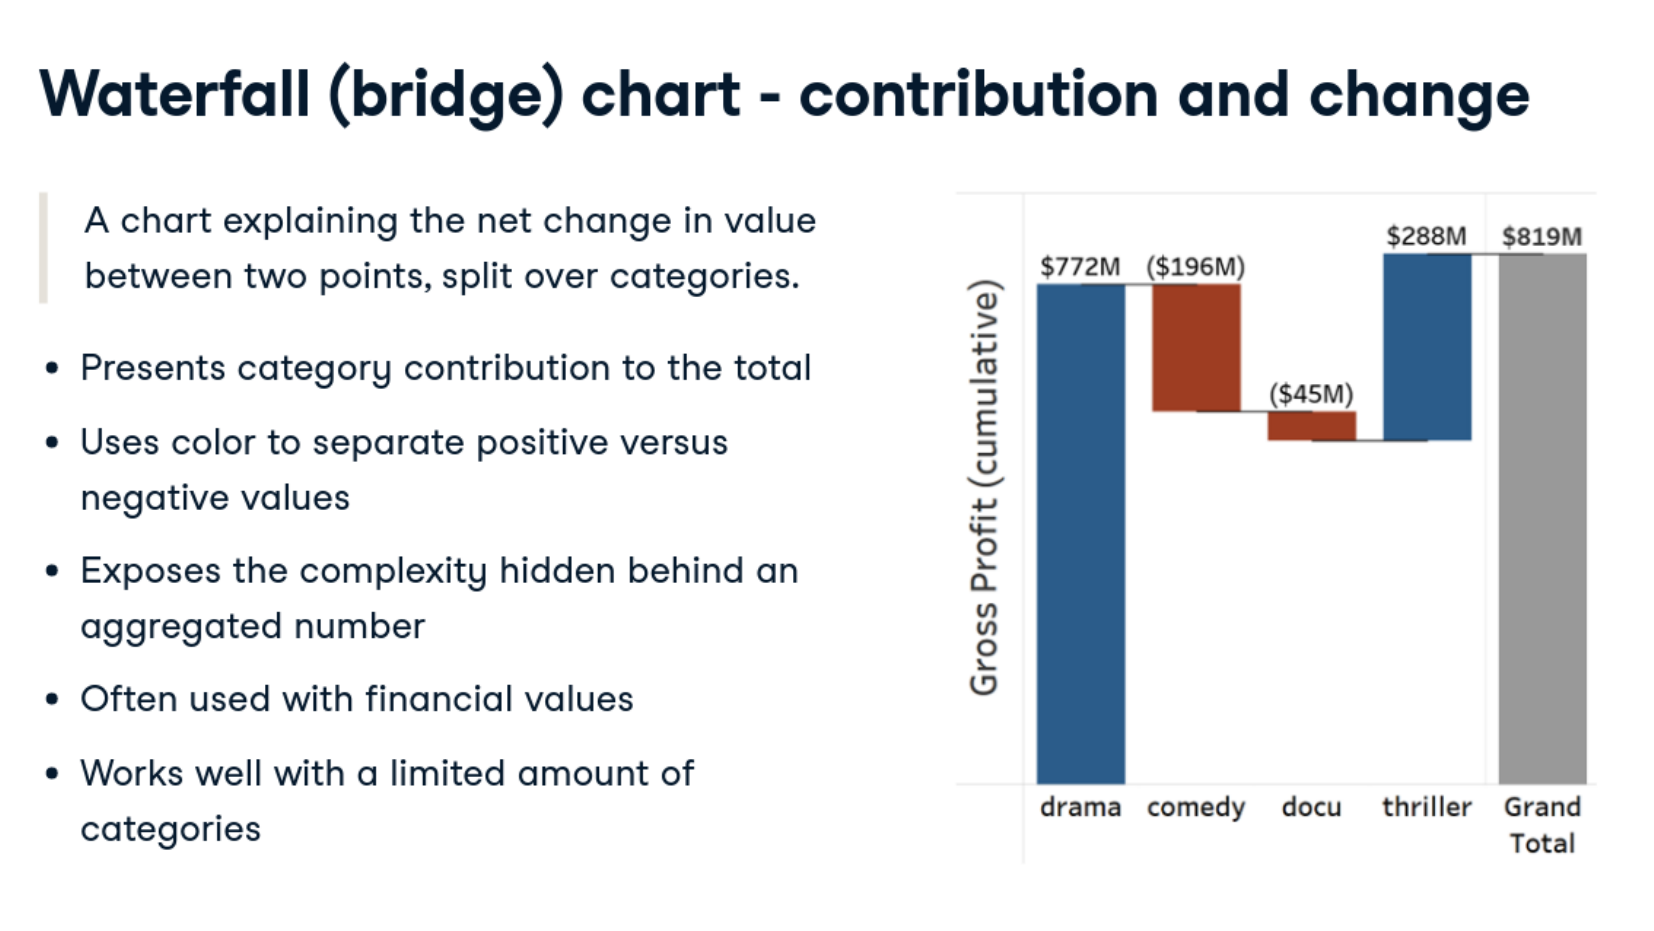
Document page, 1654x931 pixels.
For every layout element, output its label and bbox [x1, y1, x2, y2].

picture [0, 49, 1654, 882]
